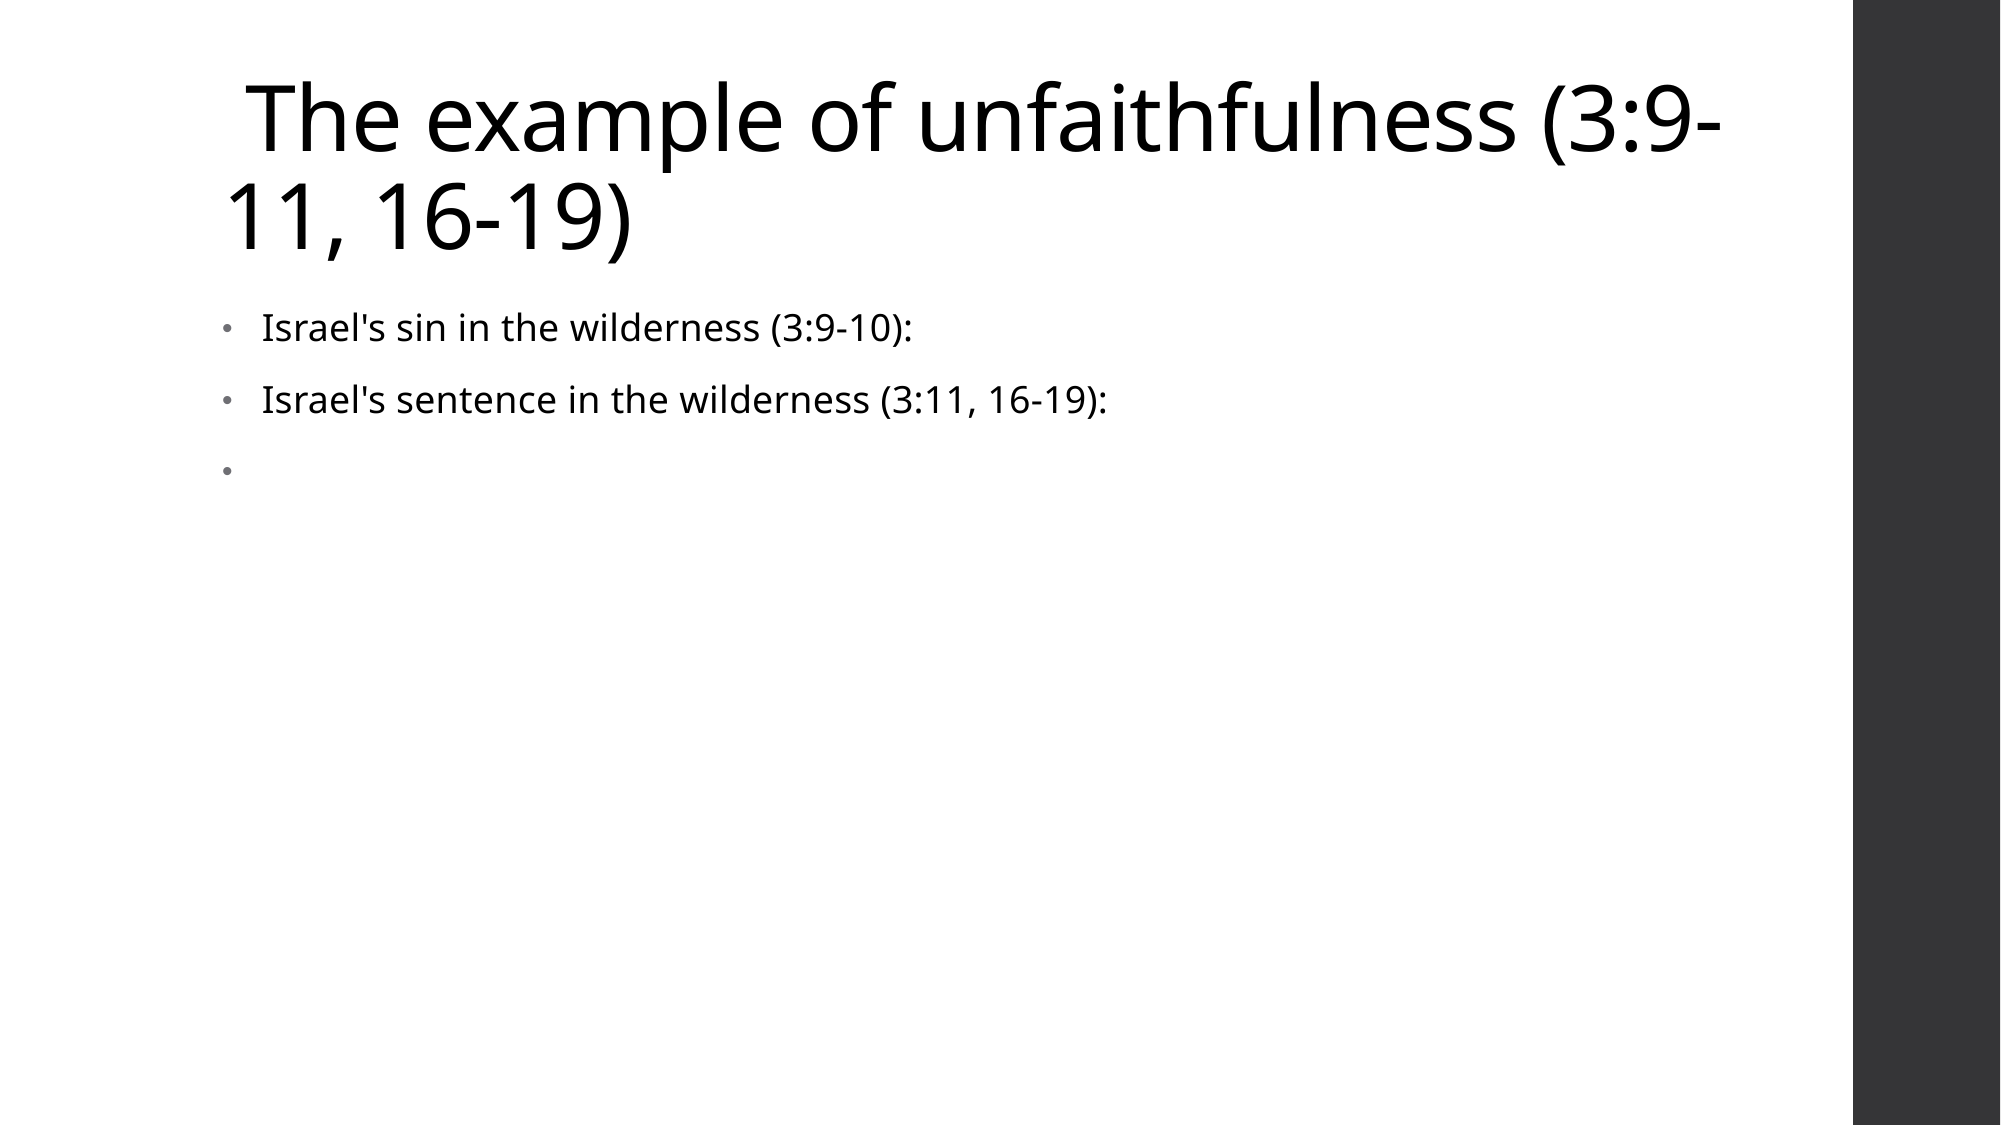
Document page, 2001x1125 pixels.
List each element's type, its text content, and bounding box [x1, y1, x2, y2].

title The example of unfaithfulness (3:9-11, 16-19) [206, 60, 1797, 278]
list Israel's sin in the wilderness (3:9-10): Israel's sentence in the wilderness (3:11, 16-19): [206, 299, 1617, 1014]
